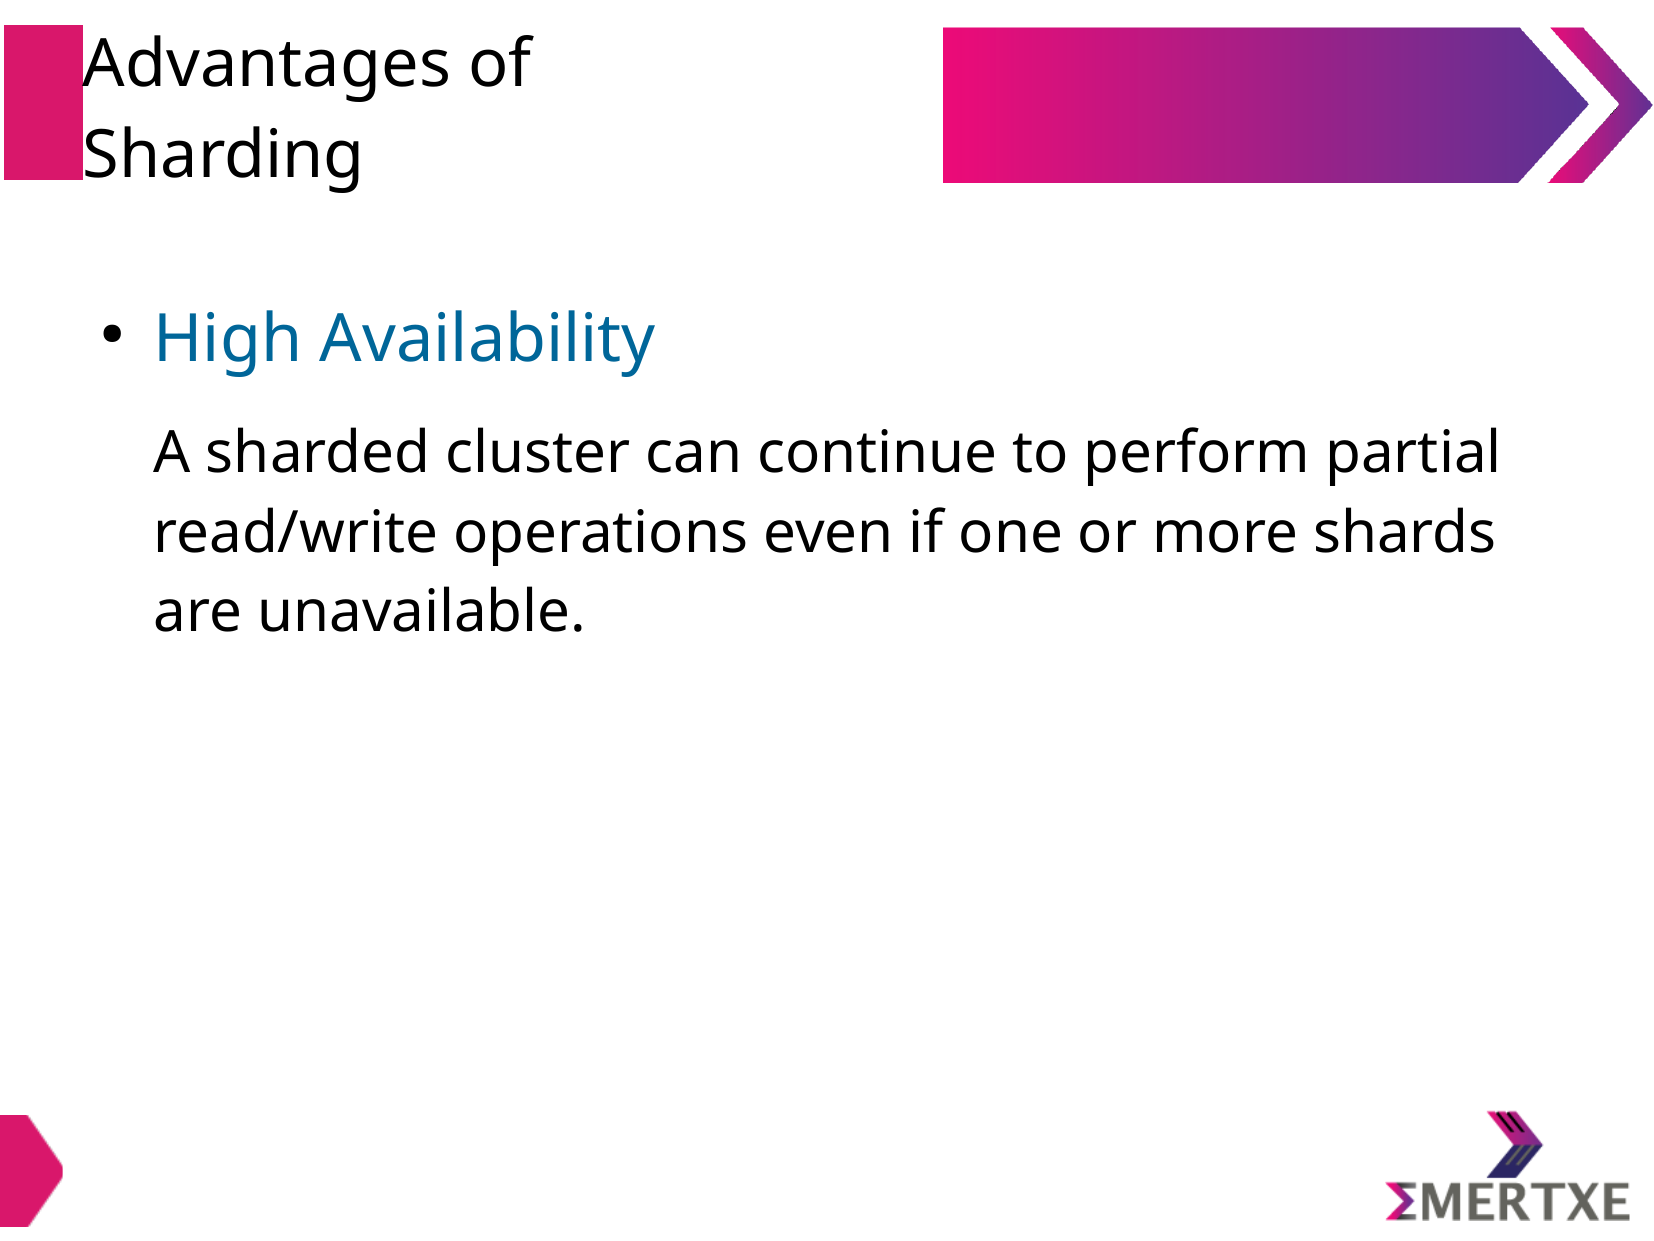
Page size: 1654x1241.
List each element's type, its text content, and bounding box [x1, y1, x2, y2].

picture [1385, 1107, 1631, 1221]
picture [1571, 27, 1653, 183]
list High Availability A sharded cluster can continue to perform partial read/write operations even if one or more shards are unavailable. [82, 290, 1571, 1010]
title Advantages of Sharding [82, 2, 1571, 210]
